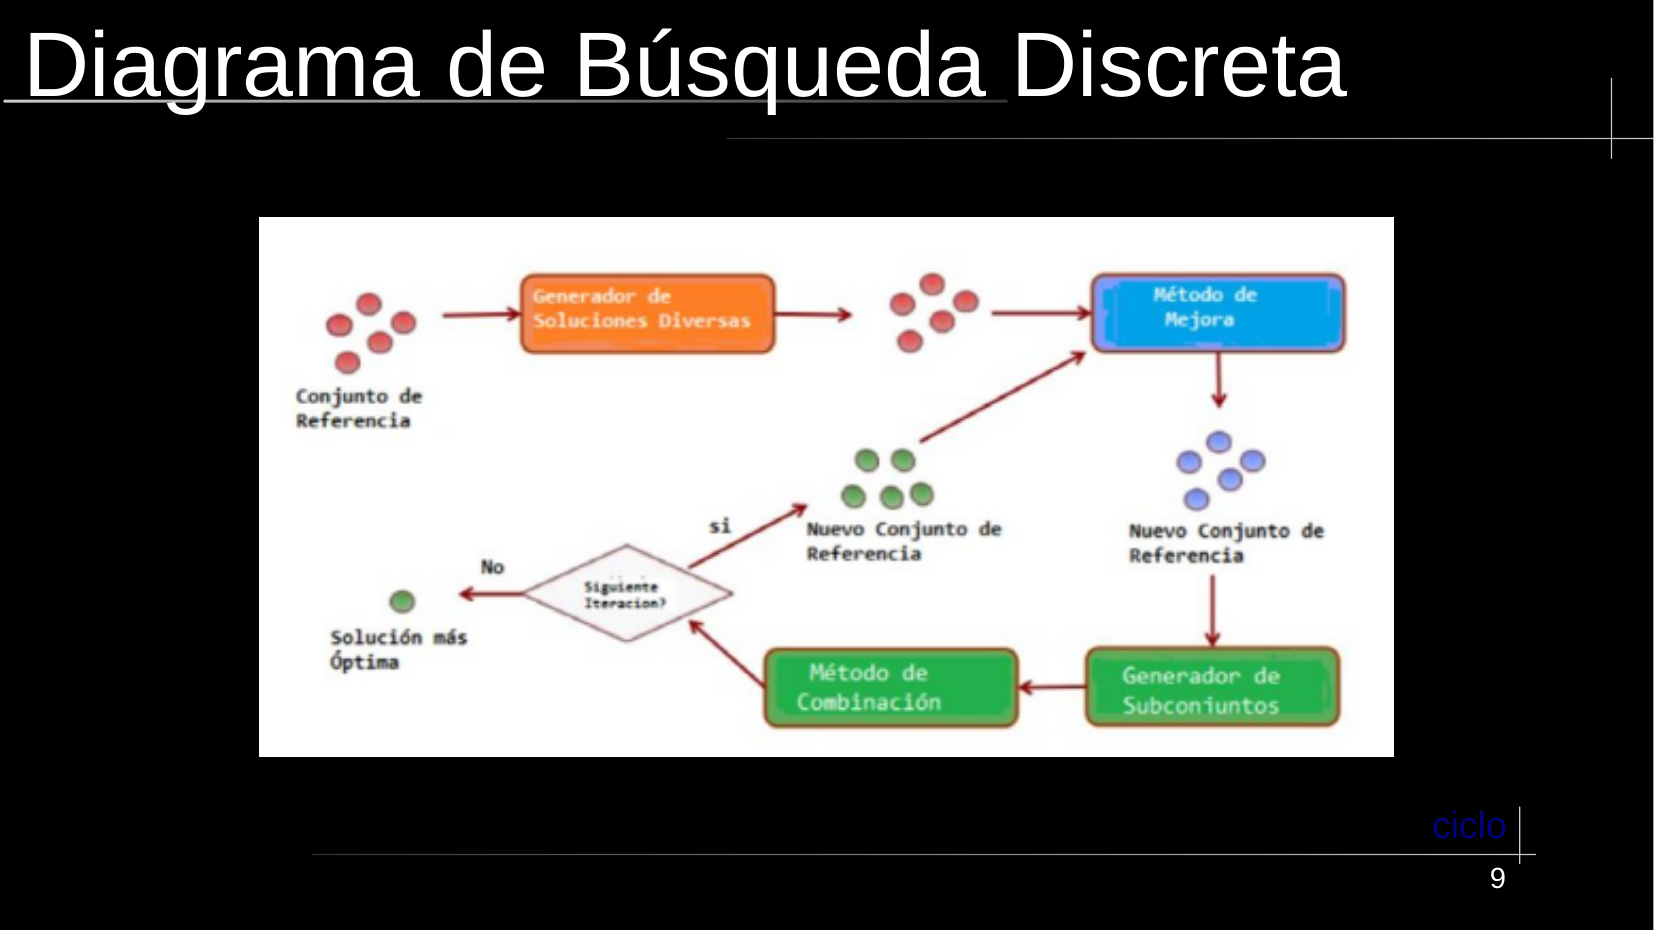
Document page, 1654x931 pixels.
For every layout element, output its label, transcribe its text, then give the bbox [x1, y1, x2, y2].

title Diagrama de Búsqueda Discreta [23, 11, 1589, 119]
text_box ciclo [1417, 797, 1522, 854]
picture [259, 217, 1394, 758]
